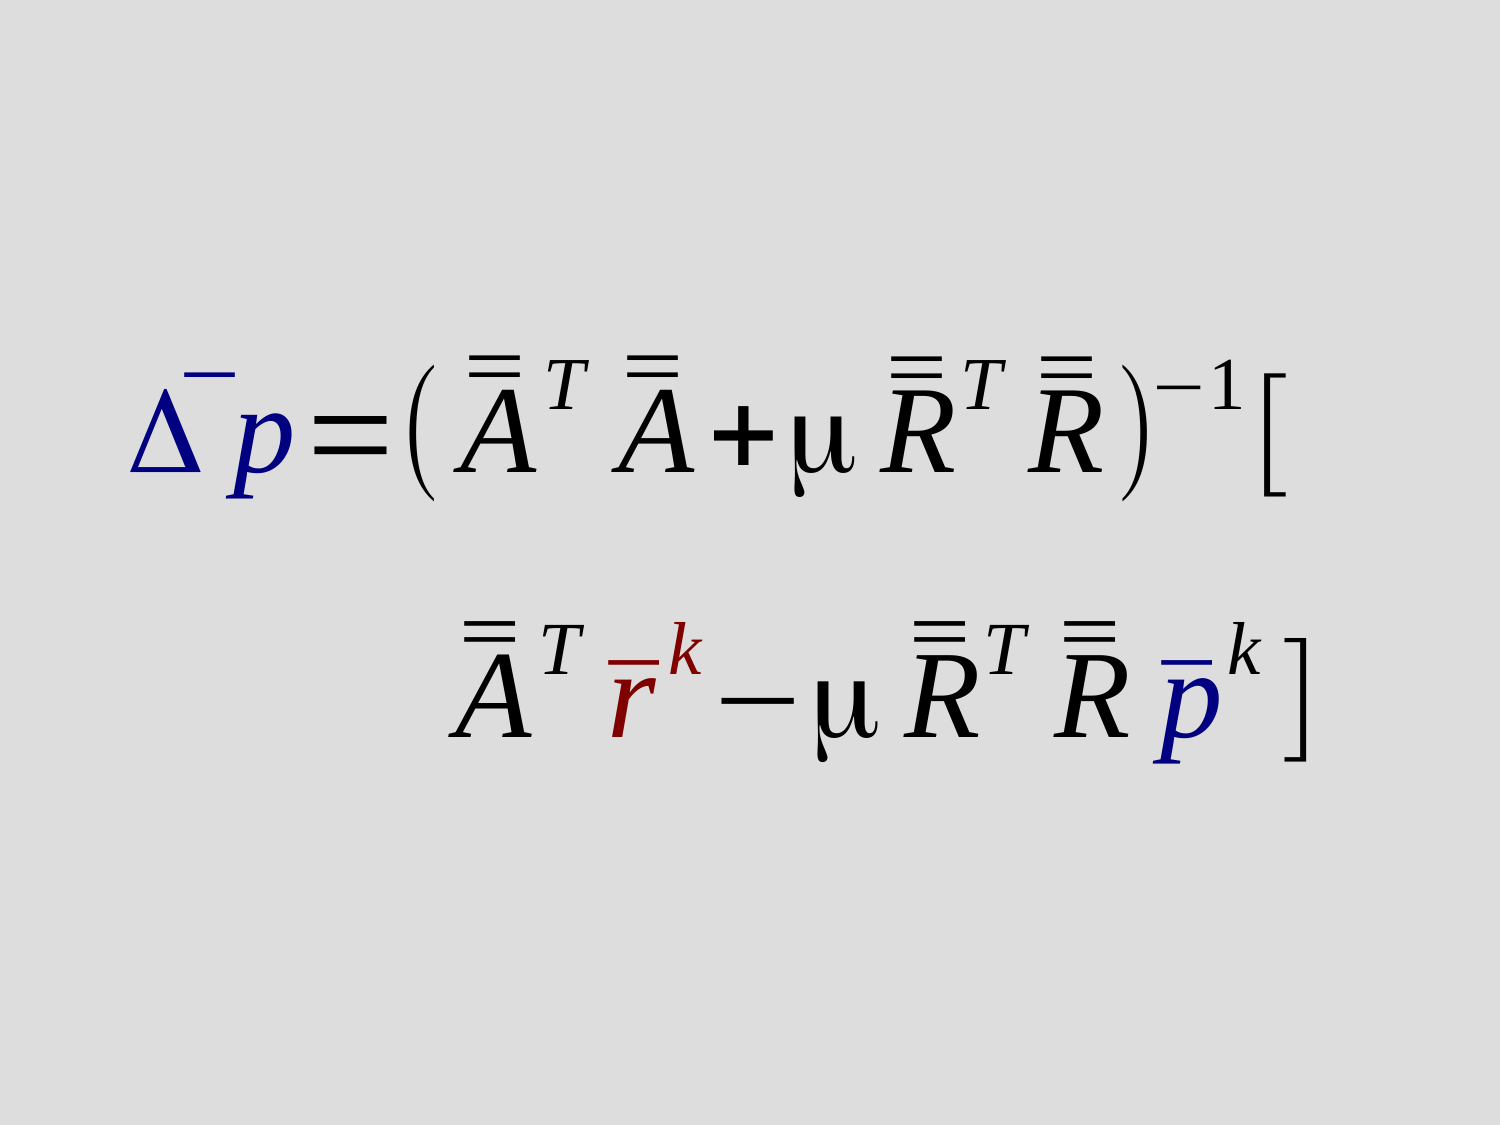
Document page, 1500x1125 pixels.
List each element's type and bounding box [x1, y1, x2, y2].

chart [437, 607, 1322, 768]
chart [118, 342, 1299, 507]
